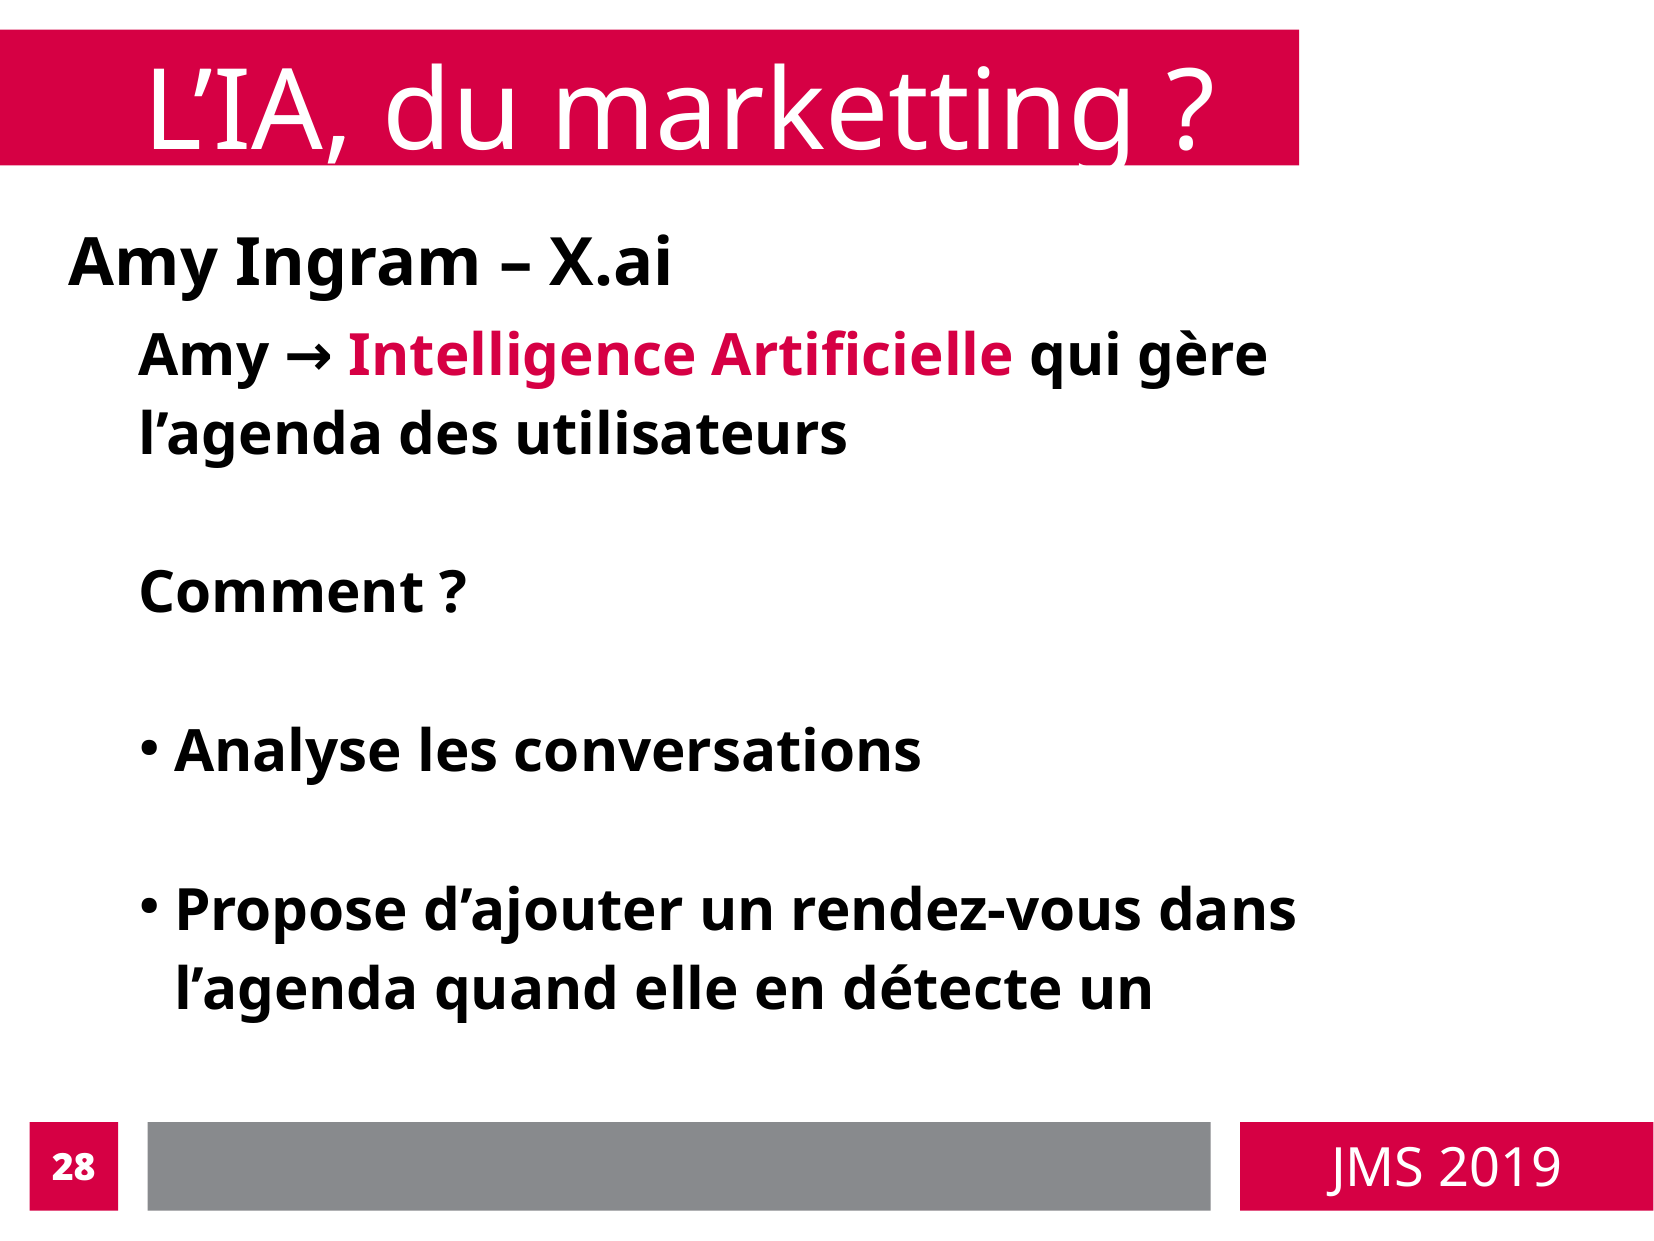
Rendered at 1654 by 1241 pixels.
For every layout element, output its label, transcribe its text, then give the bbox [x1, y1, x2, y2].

text_box Amy → Intelligence Artificielle qui gère l’agenda des utilisateurs Comment ? Analyse les conversations Propose d’ajouter un rendez-vous dans l’agenda quand elle en détecte un [124, 357, 1530, 982]
text_box Amy Ingram – X.ai [0, 178, 795, 461]
title L’IA, du marketting ? [0, 29, 1229, 178]
